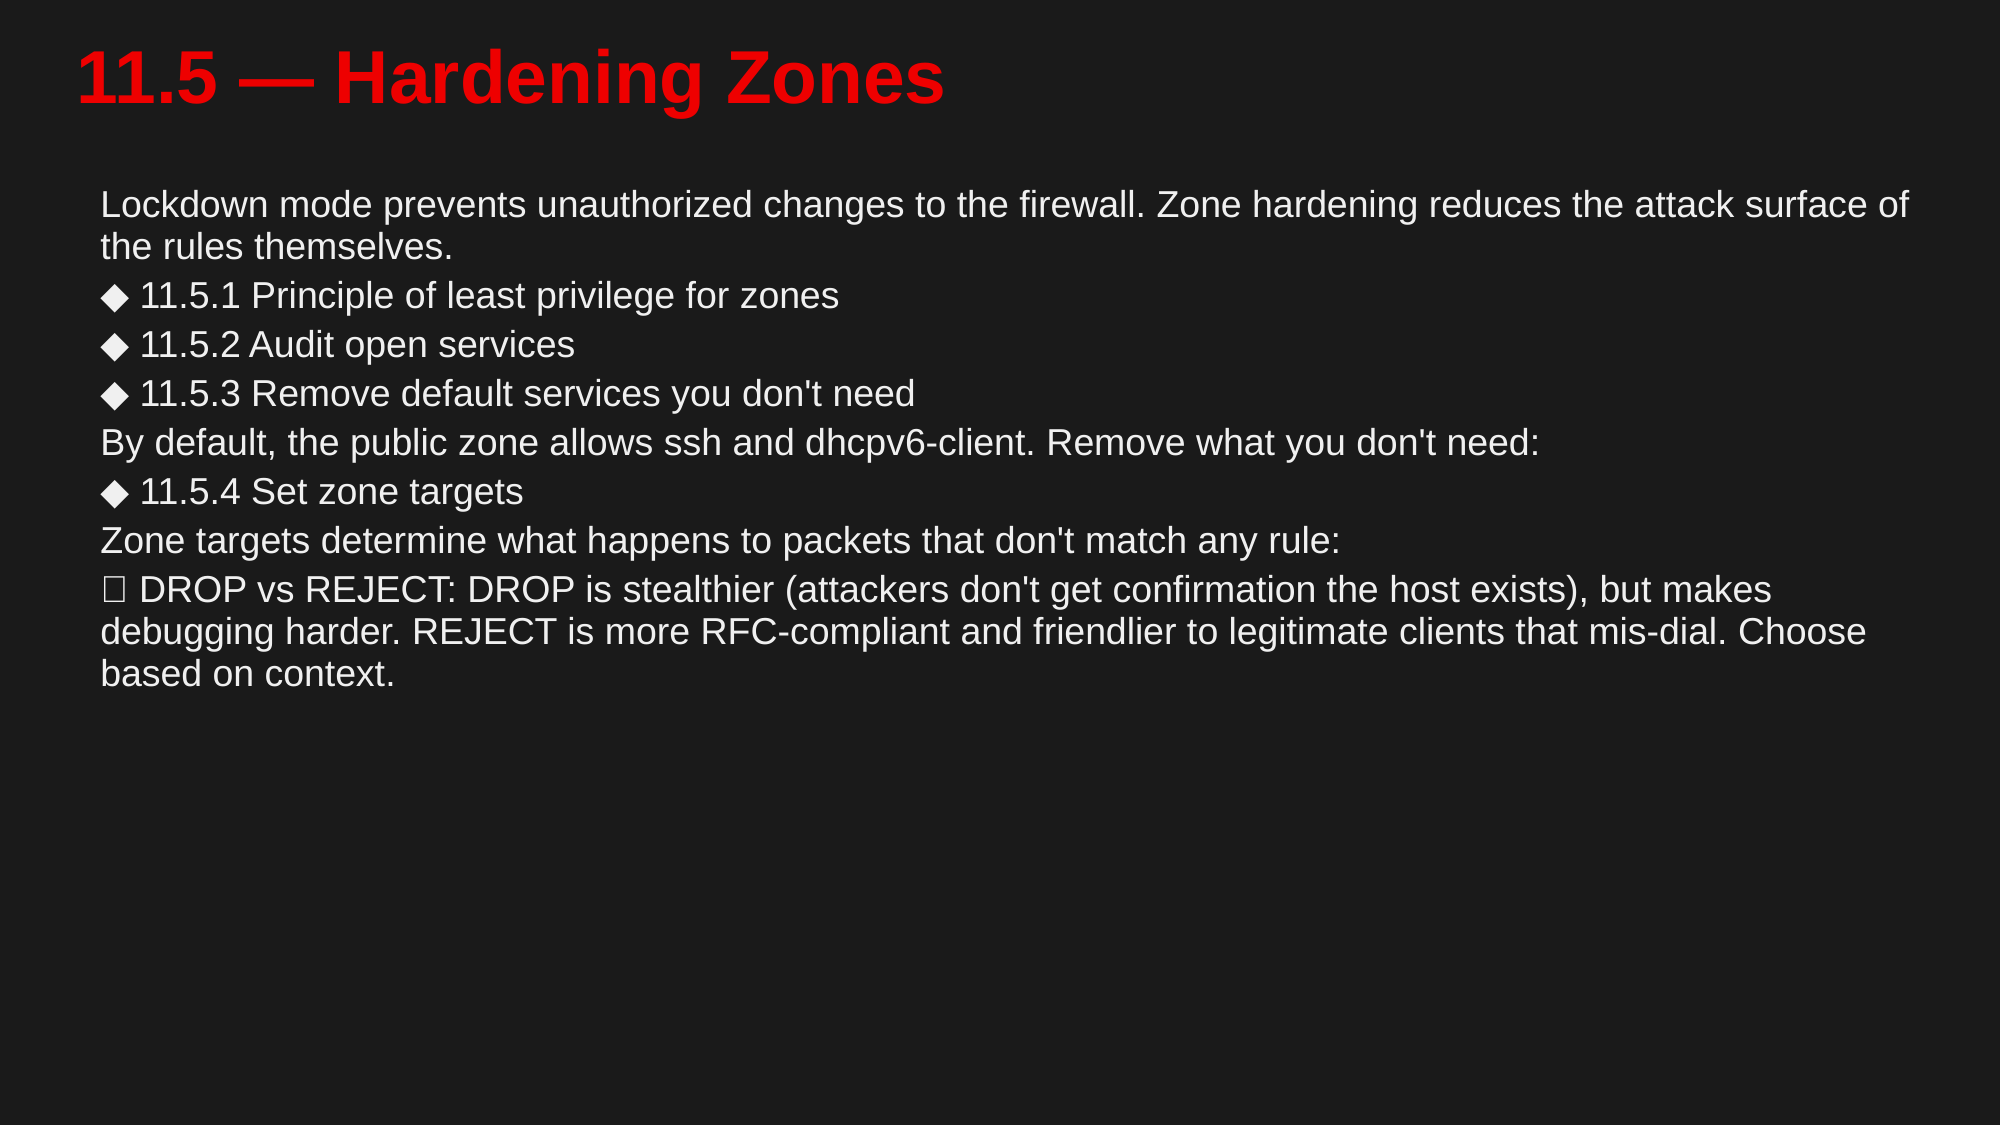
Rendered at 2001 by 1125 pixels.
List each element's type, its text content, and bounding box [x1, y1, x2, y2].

text_box Lockdown mode prevents unauthorized changes to the firewall. Zone hardening reduces the attack surface of the rules themselves. ◆ 11.5.1 Principle of least privilege for zones ◆ 11.5.2 Audit open services ◆ 11.5.3 Remove default services you don't need By default, the public zone allows ssh and dhcpv6-client. Remove what you don't need: ◆ 11.5.4 Set zone targets Zone targets determine what happens to packets that don't match any rule: 💡 DROP vs REJECT: DROP is stealthier (attackers don't get confirmation the host exists), but makes debugging harder. REJECT is more RFC-compliant and friendlier to legitimate clients that mis-dial. Choose based on context. [59, 171, 1942, 1087]
text_box 11.5 — Hardening Zones [59, 23, 1942, 154]
